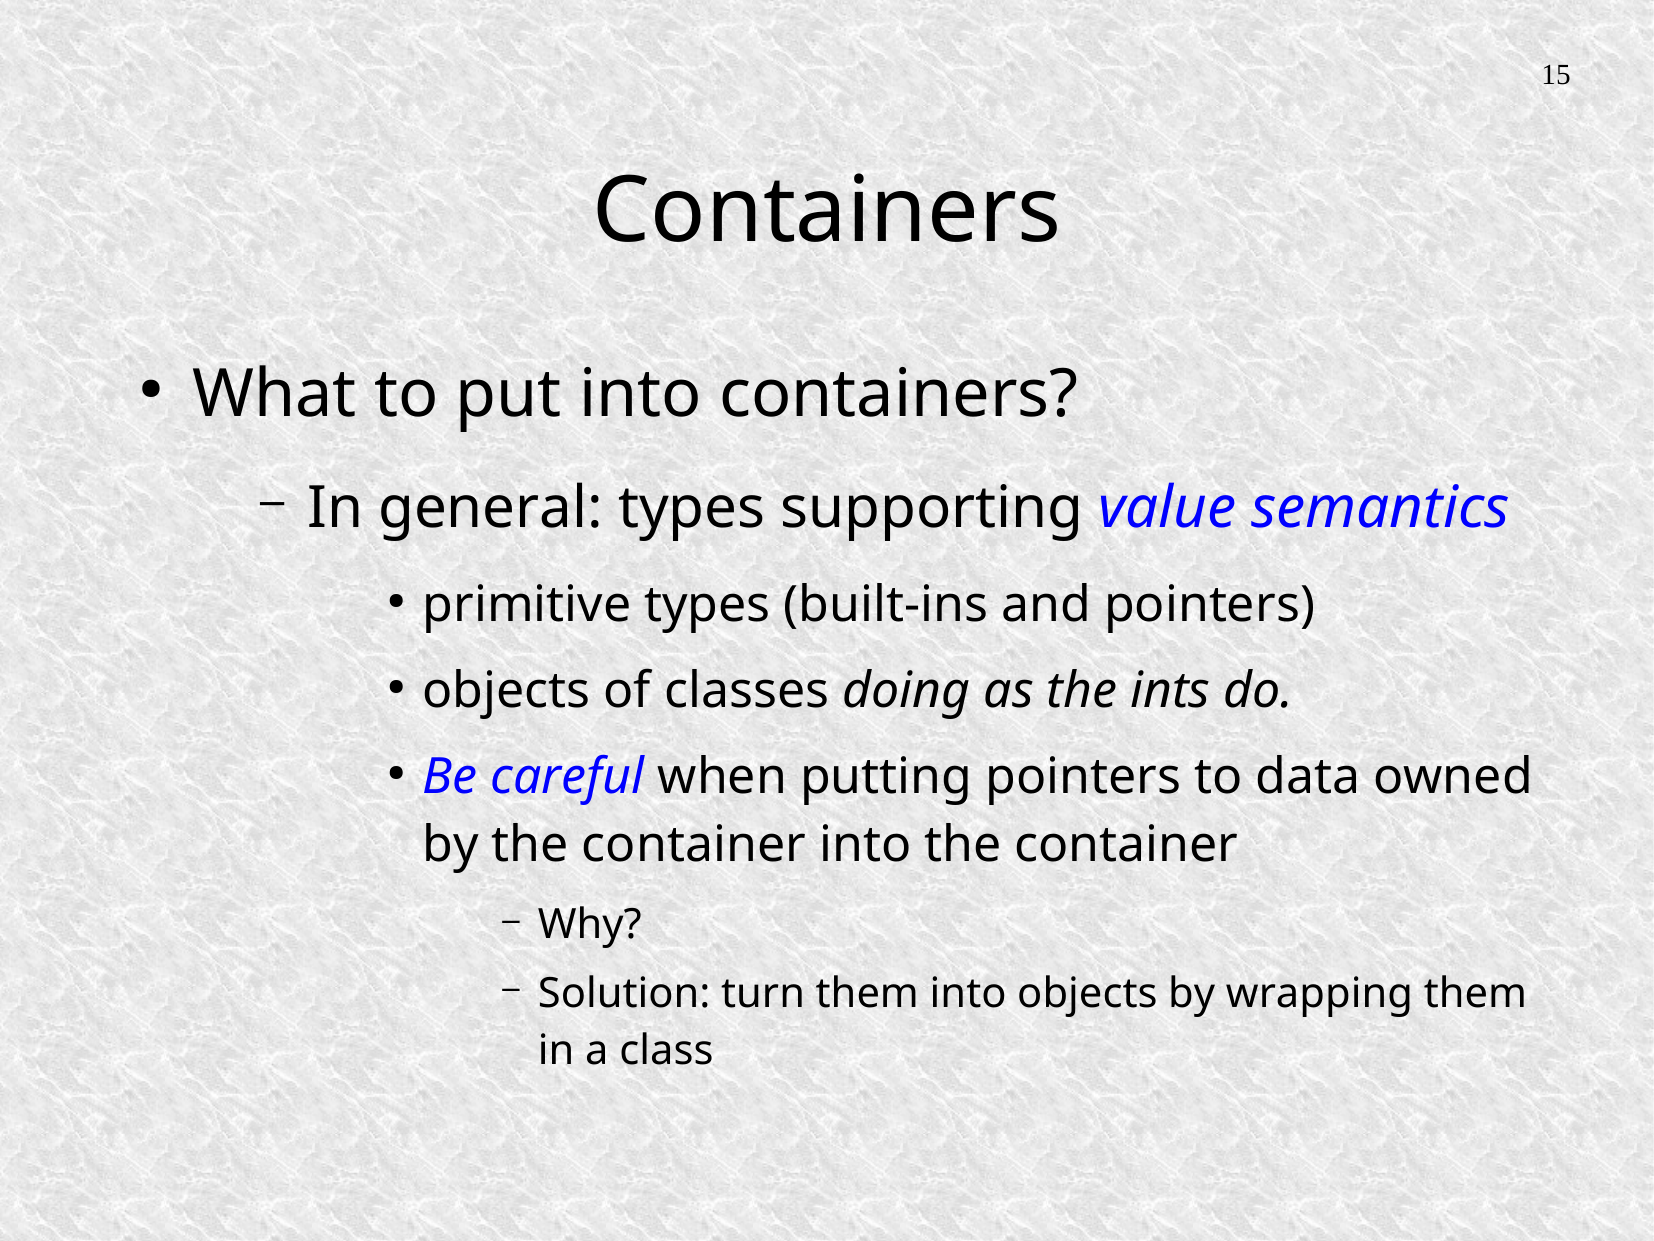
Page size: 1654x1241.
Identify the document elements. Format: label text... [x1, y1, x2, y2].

list What to put into containers? In general: types supporting value semantics primitive types (built-ins and pointers) objects of classes doing as the ints do. Be careful when putting pointers to data owned by the container into the container Why? Solution: turn them into objects by wrapping them in a class [121, 344, 1534, 1188]
picture [0, 0, 1654, 1241]
title Containers [121, 102, 1534, 311]
